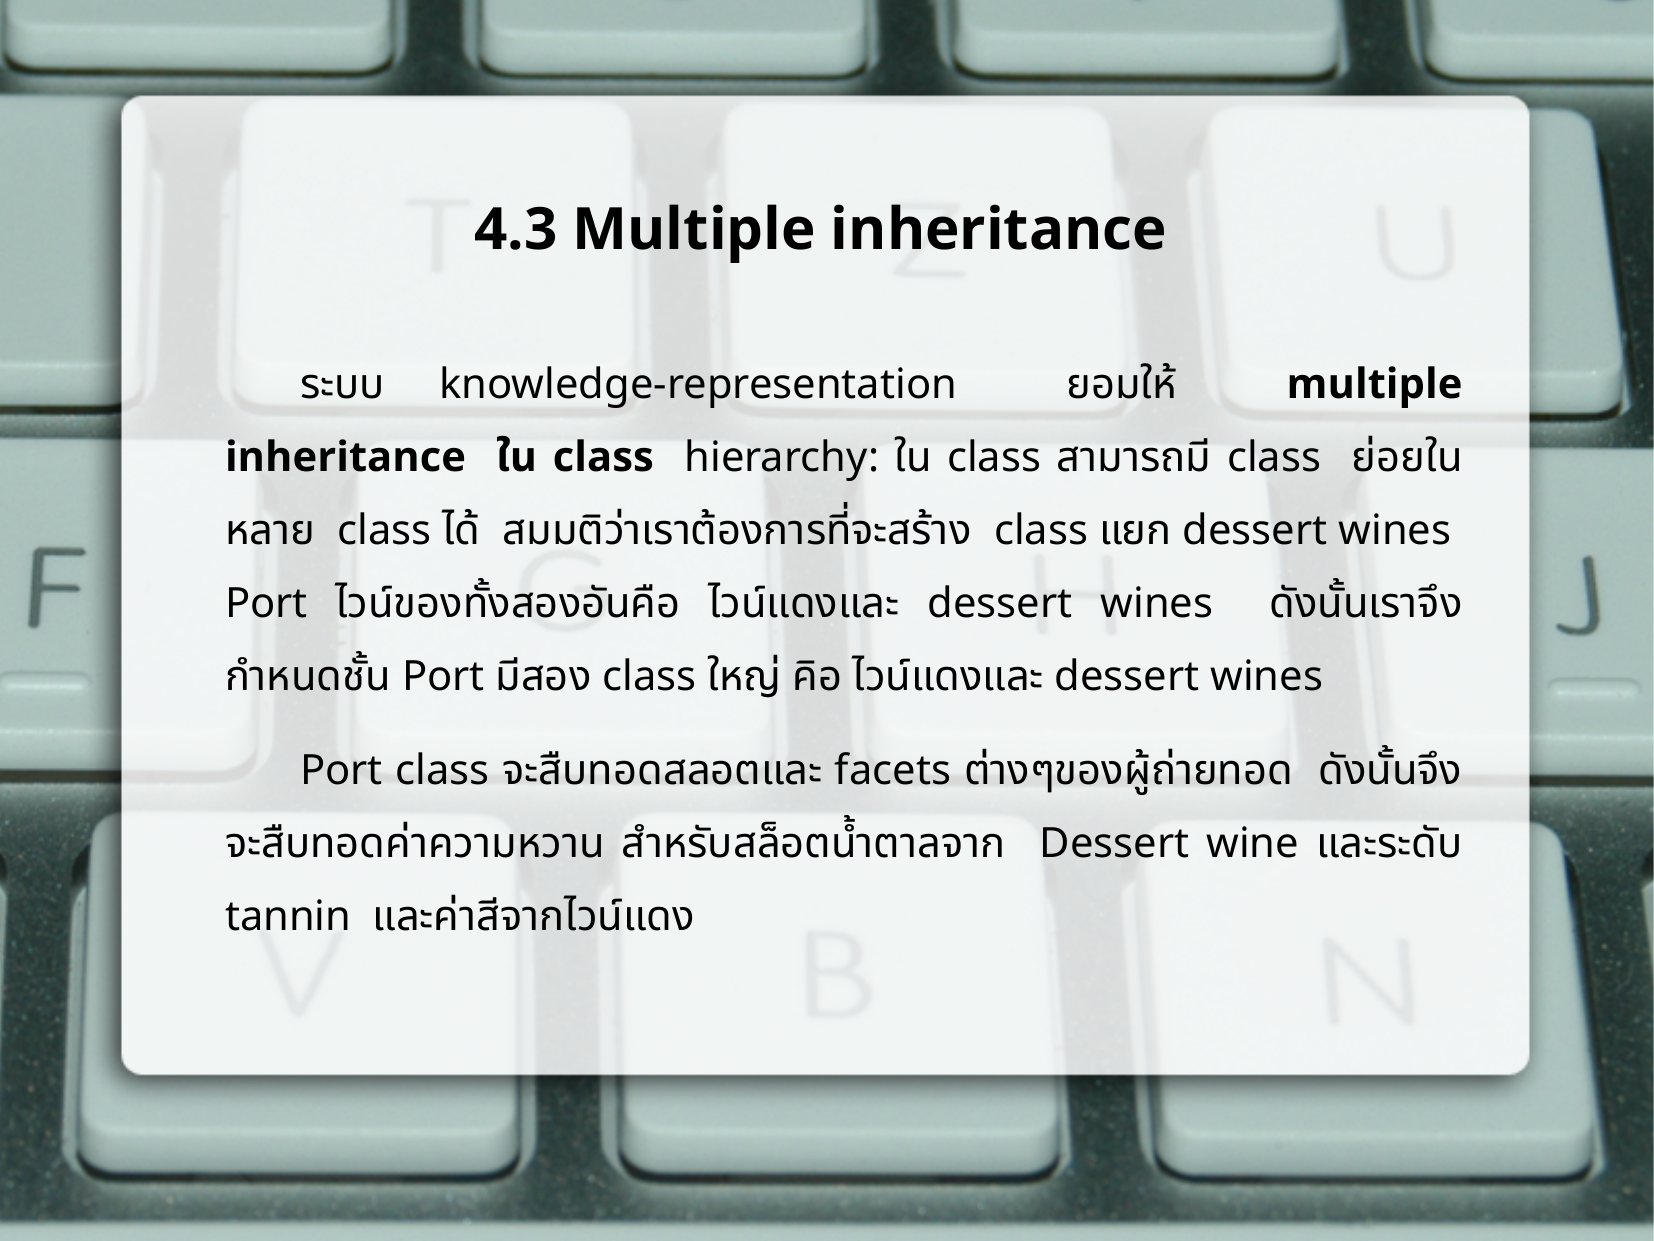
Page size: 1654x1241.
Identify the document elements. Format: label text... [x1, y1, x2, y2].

picture [0, 0, 1654, 1241]
subtitle ระบบ knowledge-representation ยอมให้ multiple inheritance ใน class hierarchy: ใน class สามารถมี class ย่อยในหลาย class ได้ สมมติว่าเราต้องการที่จะสร้าง class แยก dessert wines Port ไวน์ของทั้งสองอันคือ ไวน์แดงและ dessert wines ดังนั้นเราจึงกำหนดชั้น Port มีสอง class ใหญ่ คิอ ไวน์แดงและ dessert wines Port class จะสืบทอดสลอตและ facets ต่างๆของผู้ถ่ายทอด ดังนั้นจึงจะสืบทอดค่าความหวาน สำหรับสล็อตน้ำตาลจาก Dessert wine และระดับ tannin และค่าสีจากไวน์แดง [225, 337, 1463, 957]
title 4.3 Multiple inheritance [135, 125, 1506, 318]
